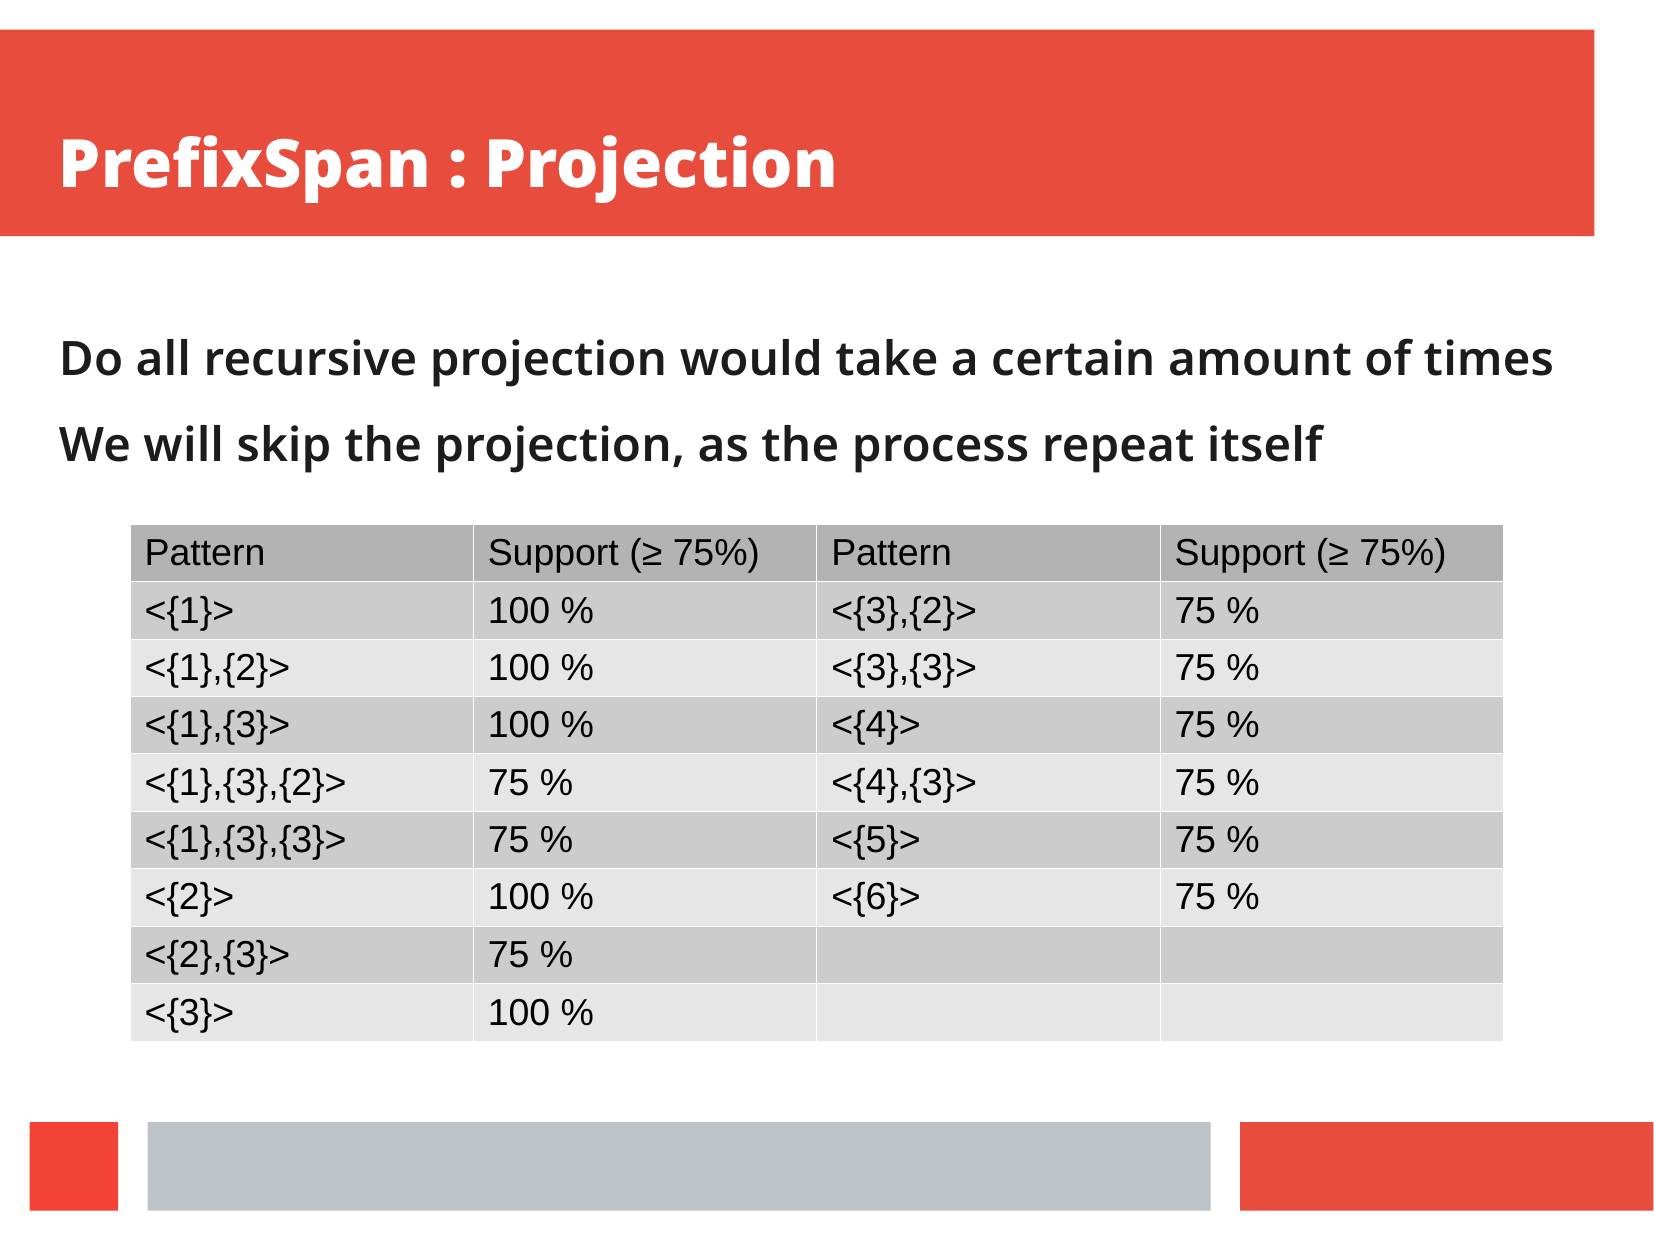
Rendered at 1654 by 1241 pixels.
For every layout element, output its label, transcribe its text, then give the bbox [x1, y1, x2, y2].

table_cell <{4},{3}> [817, 754, 1160, 811]
table_header Support (≥ 75%) [1161, 525, 1503, 581]
table_cell [1161, 927, 1503, 983]
table_cell 75 % [474, 812, 816, 868]
table_cell <{1},{3}> [131, 697, 473, 753]
table_cell 100 % [474, 582, 816, 639]
table_cell <{1},{3},{3}> [131, 812, 473, 868]
table_cell <{2}> [131, 869, 473, 926]
table_cell <{1},{3},{2}> [131, 754, 473, 811]
table_header Pattern [131, 525, 473, 581]
table_cell <{4}> [817, 697, 1160, 753]
table_cell 100 % [474, 869, 816, 926]
list Do all recursive projection would take a certain amount of times We will skip the projection, as the process repeat itself [59, 324, 1565, 520]
table_cell [1161, 984, 1503, 1041]
table_cell <{2},{3}> [131, 927, 473, 983]
table_cell 100 % [474, 697, 816, 753]
table_cell [817, 984, 1160, 1041]
table_cell <{5}> [817, 812, 1160, 868]
table_cell 100 % [474, 640, 816, 696]
table_cell <{3},{2}> [817, 582, 1160, 639]
table_cell 75 % [474, 927, 816, 983]
table_cell 75 % [1161, 640, 1503, 696]
table_cell <{1}> [131, 582, 473, 639]
table_cell <{6}> [817, 869, 1160, 926]
table_cell 75 % [1161, 869, 1503, 926]
table_cell 75 % [1161, 812, 1503, 868]
table_cell 75 % [1161, 754, 1503, 811]
table_cell <{3},{3}> [817, 640, 1160, 696]
table_cell <{3}> [131, 984, 473, 1041]
table_cell [817, 927, 1160, 983]
table_header Pattern [817, 525, 1160, 581]
table_cell 75 % [474, 754, 816, 811]
table_header Support (≥ 75%) [474, 525, 816, 581]
table_cell 100 % [474, 984, 816, 1041]
title PrefixSpan : Projection [59, 59, 1595, 207]
table_cell <{1},{2}> [131, 640, 473, 696]
table_cell 75 % [1161, 582, 1503, 639]
table_cell 75 % [1161, 697, 1503, 753]
